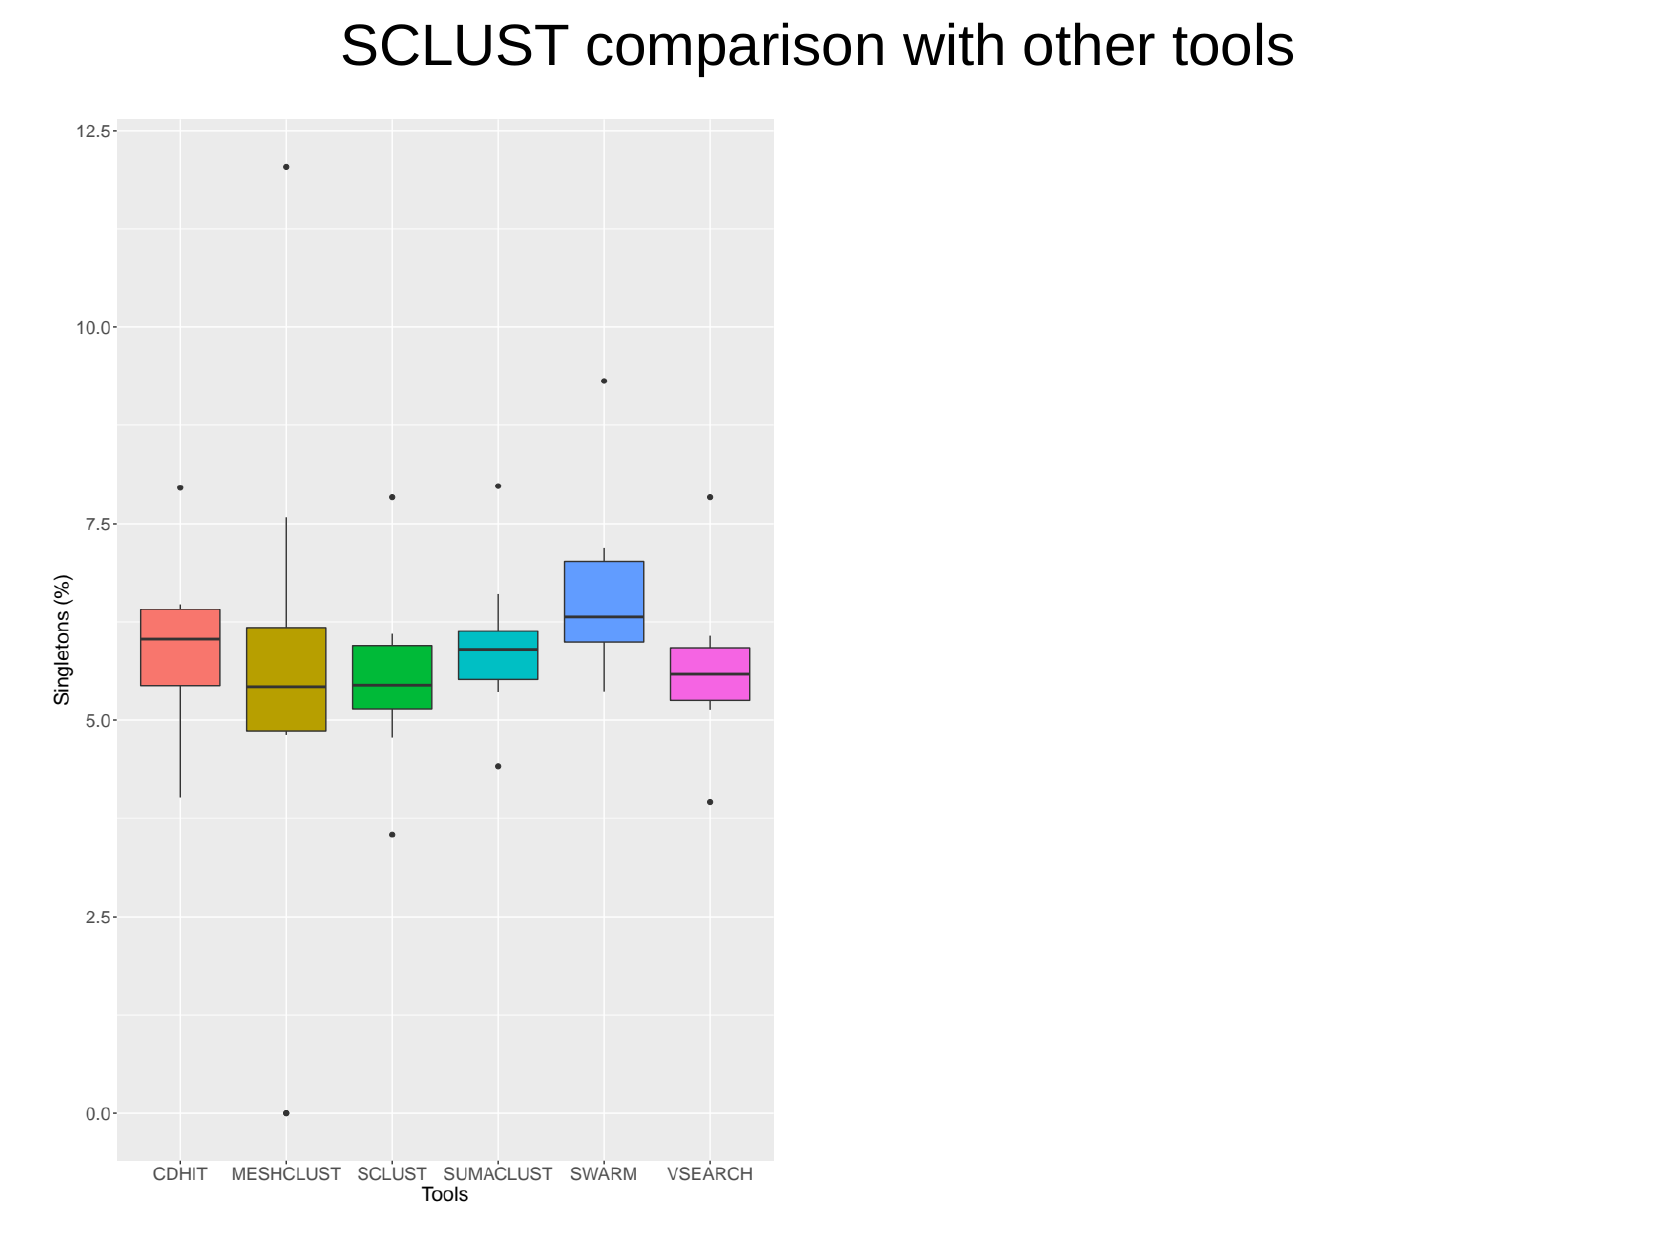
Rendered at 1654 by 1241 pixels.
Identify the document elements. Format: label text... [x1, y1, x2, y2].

text_box SCLUST comparison with other tools [0, 4, 1654, 85]
picture [47, 112, 780, 1211]
